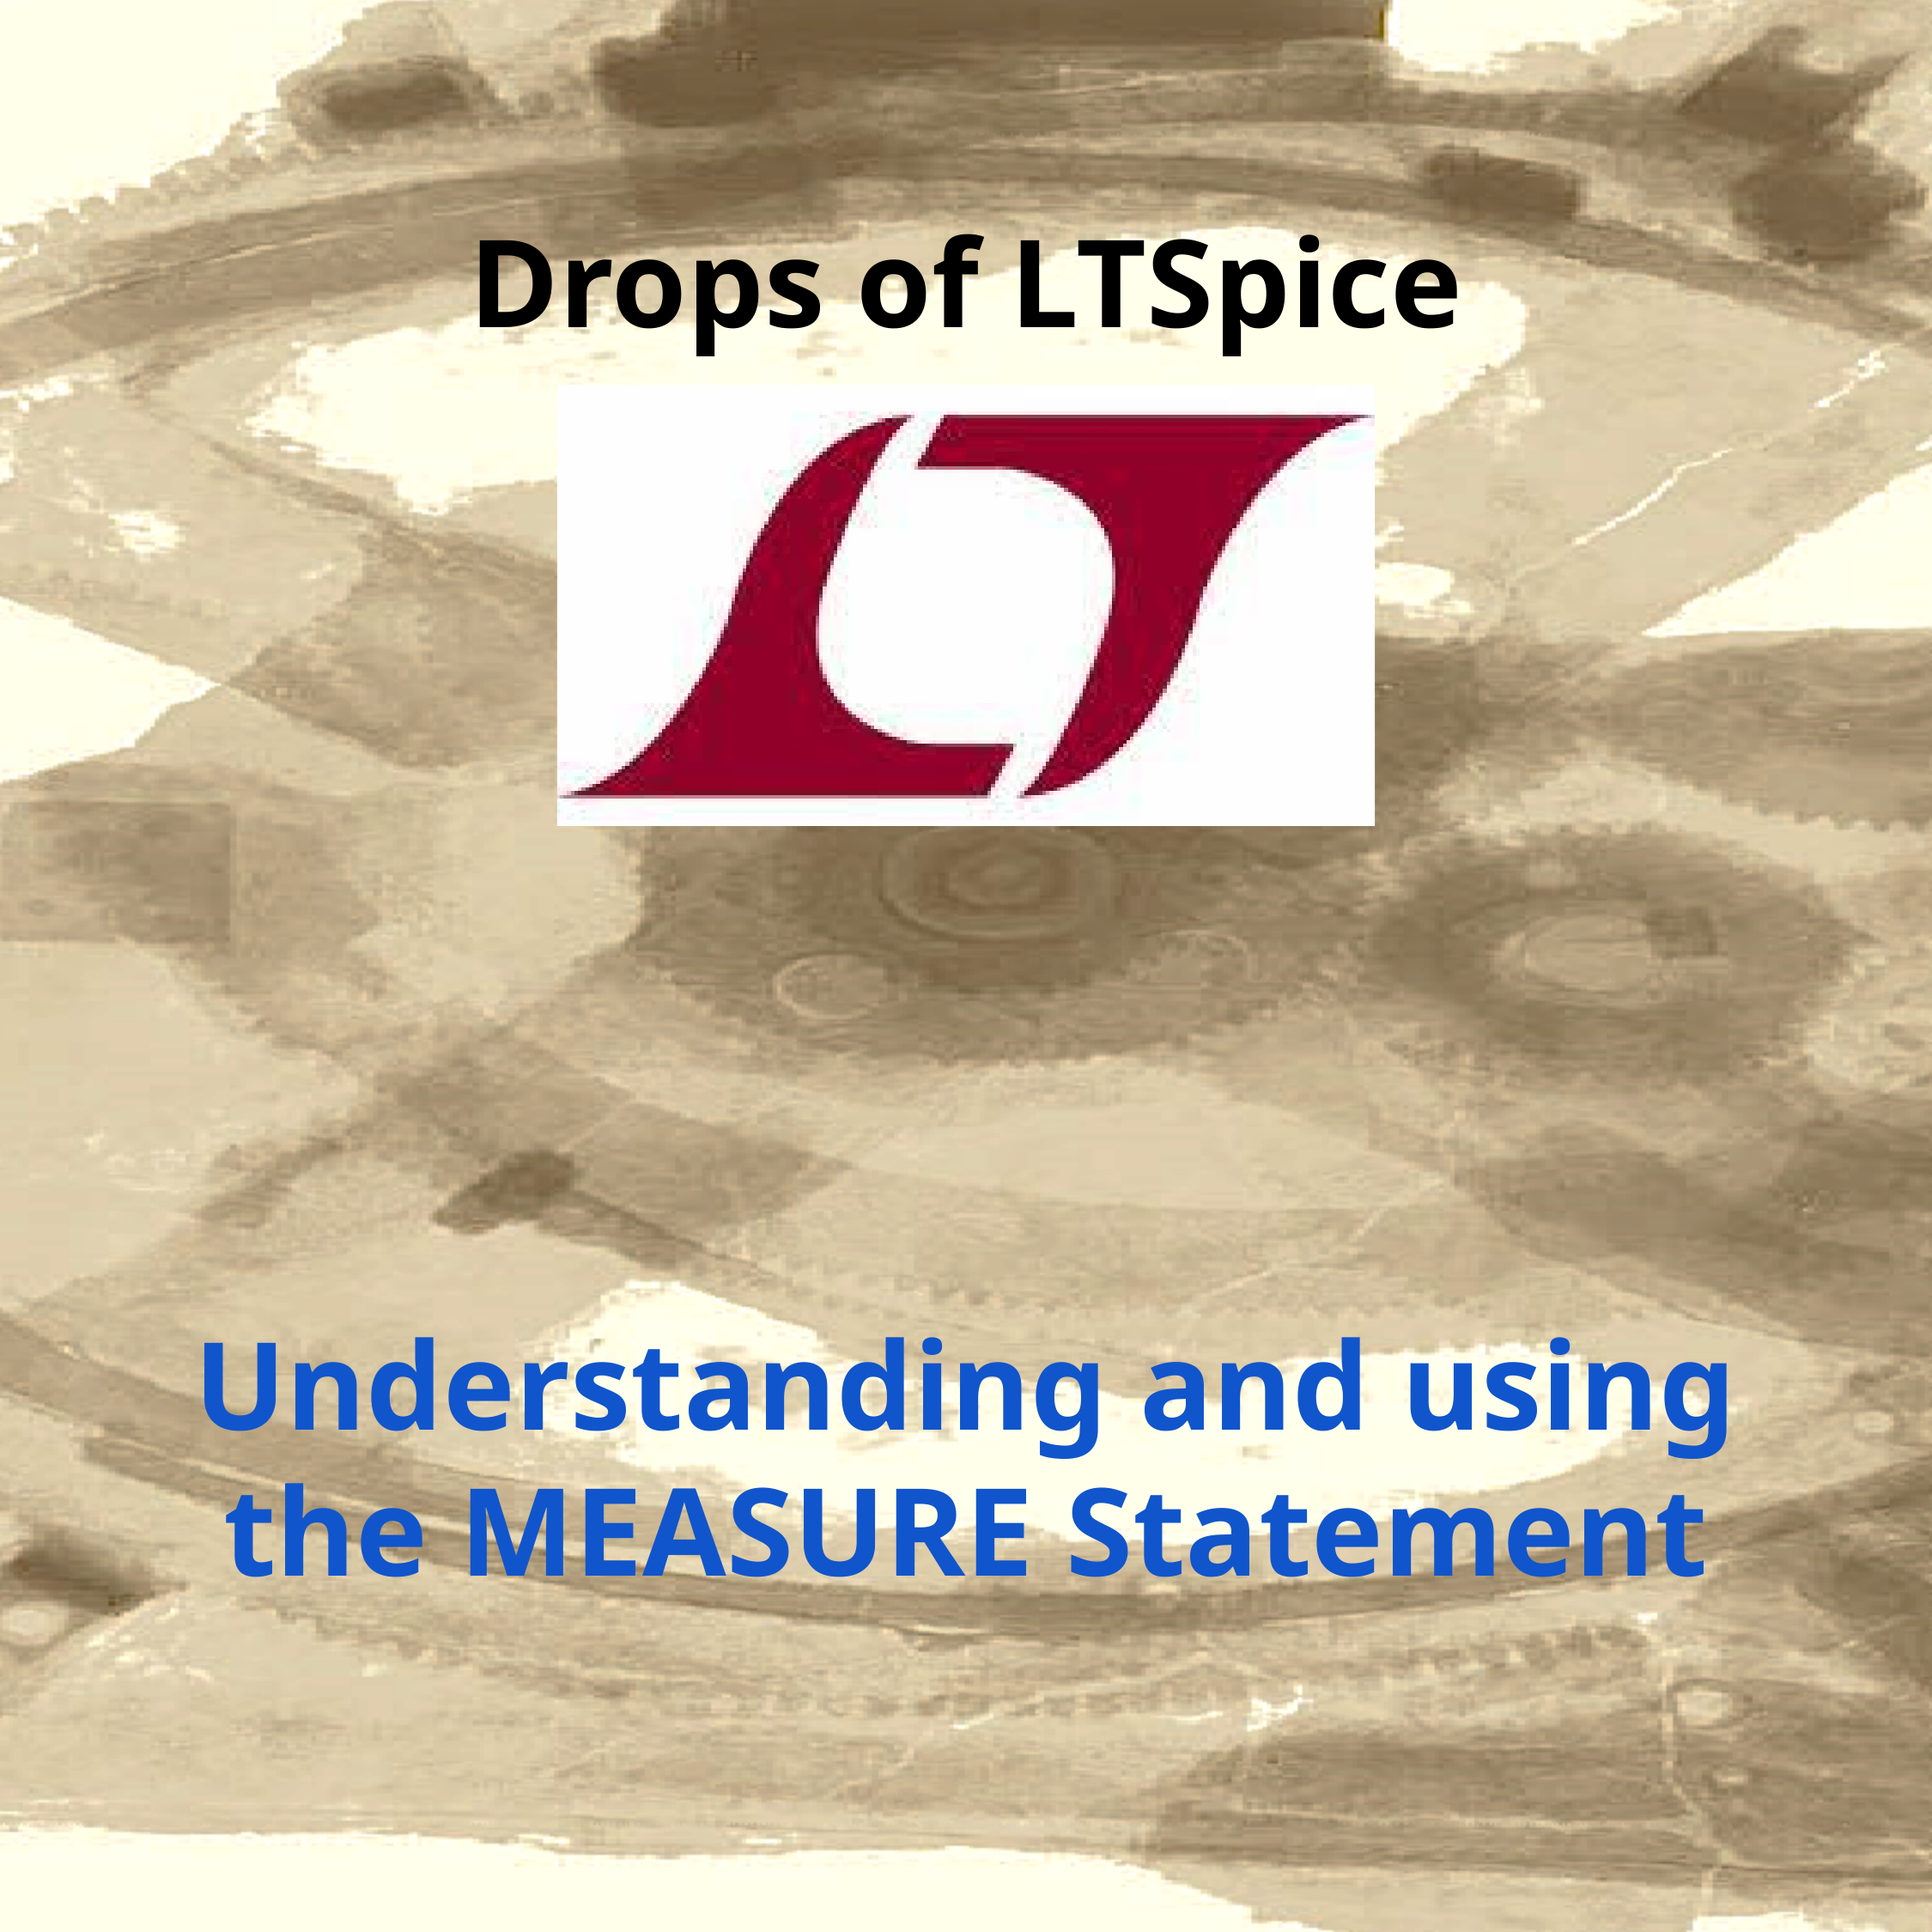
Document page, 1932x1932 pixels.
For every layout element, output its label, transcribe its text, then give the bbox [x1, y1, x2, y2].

text_box Understanding and using the MEASURE Statement [73, 1295, 1859, 1644]
picture [0, 0, 1932, 1932]
text_box Drops of LTSpice [228, 192, 1704, 386]
